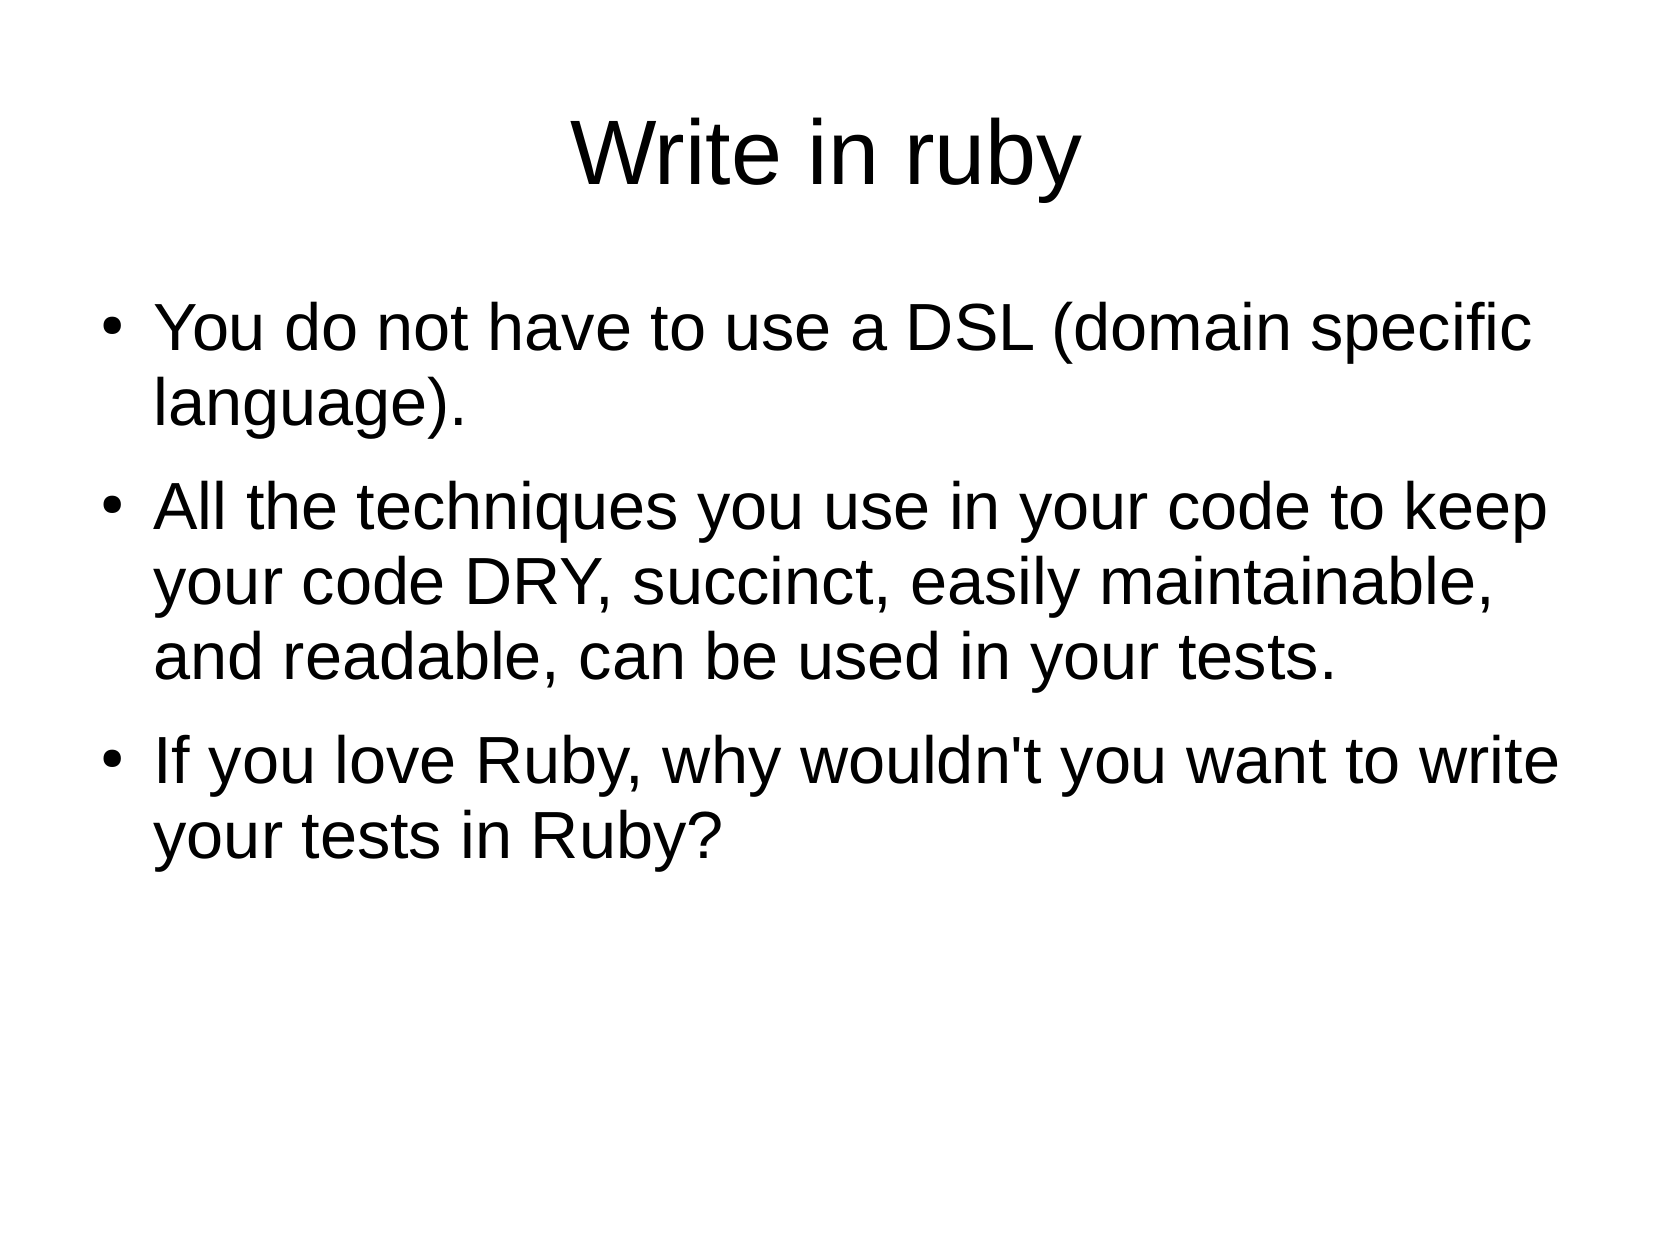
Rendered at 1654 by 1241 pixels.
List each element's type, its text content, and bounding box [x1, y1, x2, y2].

title Write in ruby [82, 49, 1571, 257]
list You do not have to use a DSL (domain specific language). All the techniques you use in your code to keep your code DRY, succinct, easily maintainable, and readable, can be used in your tests. If you love Ruby, why wouldn't you want to write your tests in Ruby? [82, 290, 1571, 1010]
